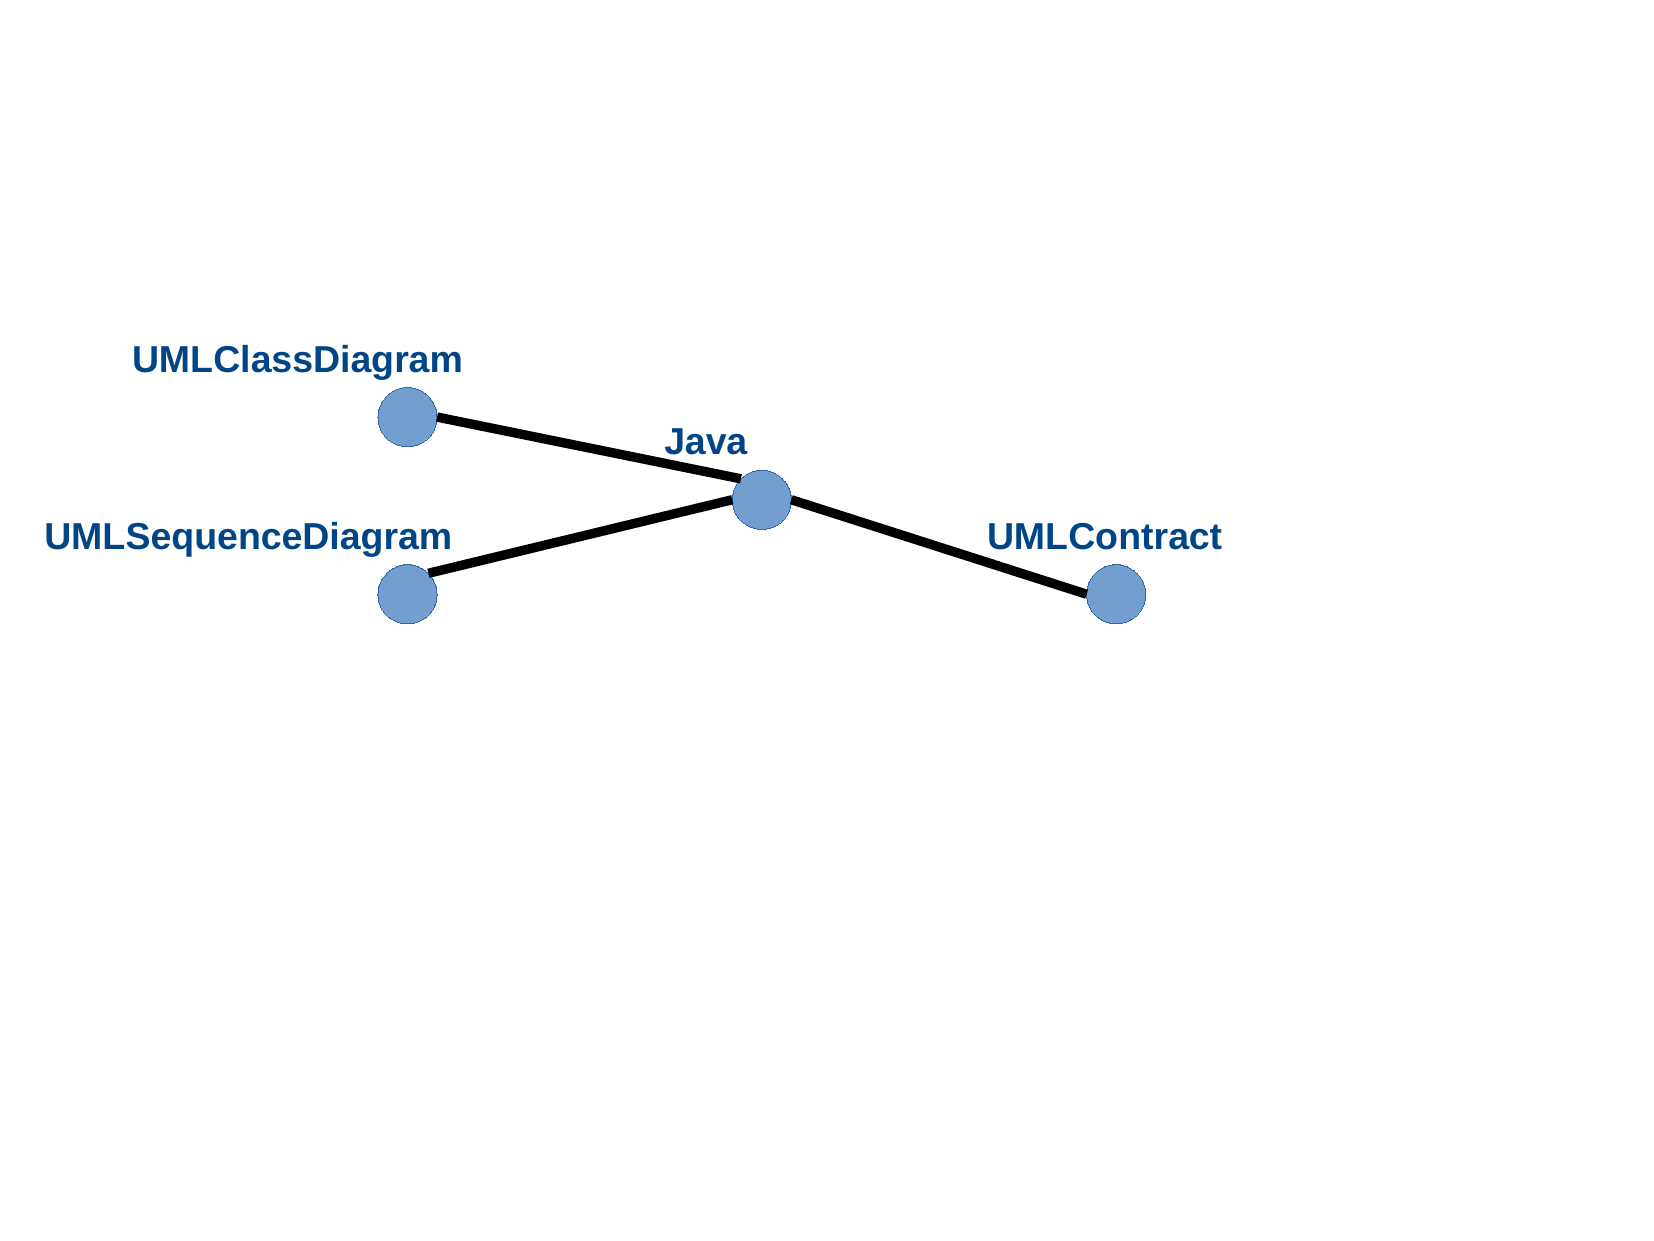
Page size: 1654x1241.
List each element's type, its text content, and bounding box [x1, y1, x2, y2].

text_box UMLContract [972, 507, 1238, 565]
text_box UMLClassDiagram [117, 330, 478, 388]
text_box [732, 470, 792, 530]
text_box [377, 388, 437, 447]
text_box [1086, 565, 1146, 624]
text_box UMLSequenceDiagram [29, 507, 468, 565]
text_box [377, 565, 438, 624]
text_box Java [649, 413, 763, 471]
